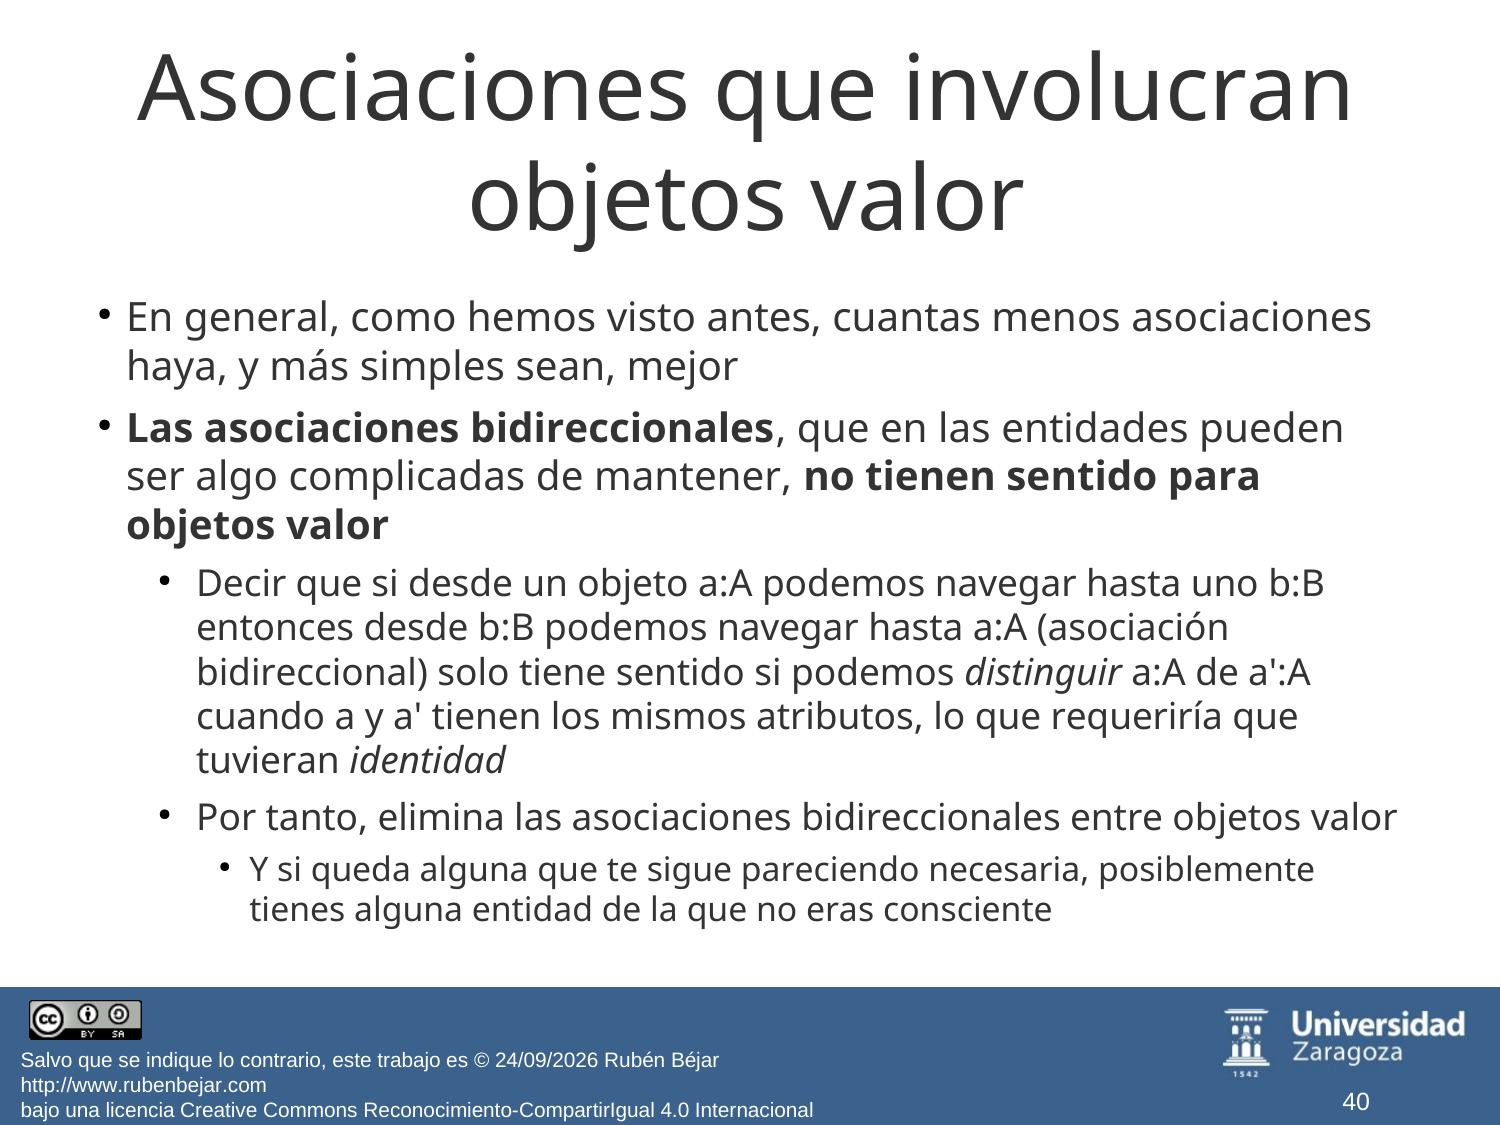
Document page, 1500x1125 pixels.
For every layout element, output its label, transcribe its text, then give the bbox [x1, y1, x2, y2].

list En general, como hemos visto antes, cuantas menos asociaciones haya, y más simples sean, mejor Las asociaciones bidireccionales, que en las entidades pueden ser algo complicadas de mantener, no tienen sentido para objetos valor Decir que si desde un objeto a:A podemos navegar hasta uno b:B entonces desde b:B podemos navegar hasta a:A (asociación bidireccional) solo tiene sentido si podemos distinguir a:A de a':A cuando a y a' tienen los mismos atributos, lo que requeriría que tuvieran identidad Por tanto, elimina las asociaciones bidireccionales entre objetos valor Y si queda alguna que te sigue pareciendo necesaria, posiblemente tienes alguna entidad de la que no eras consciente [82, 283, 1418, 957]
picture [0, 987, 1500, 1125]
title Asociaciones que involucran objetos valor [74, 21, 1420, 257]
